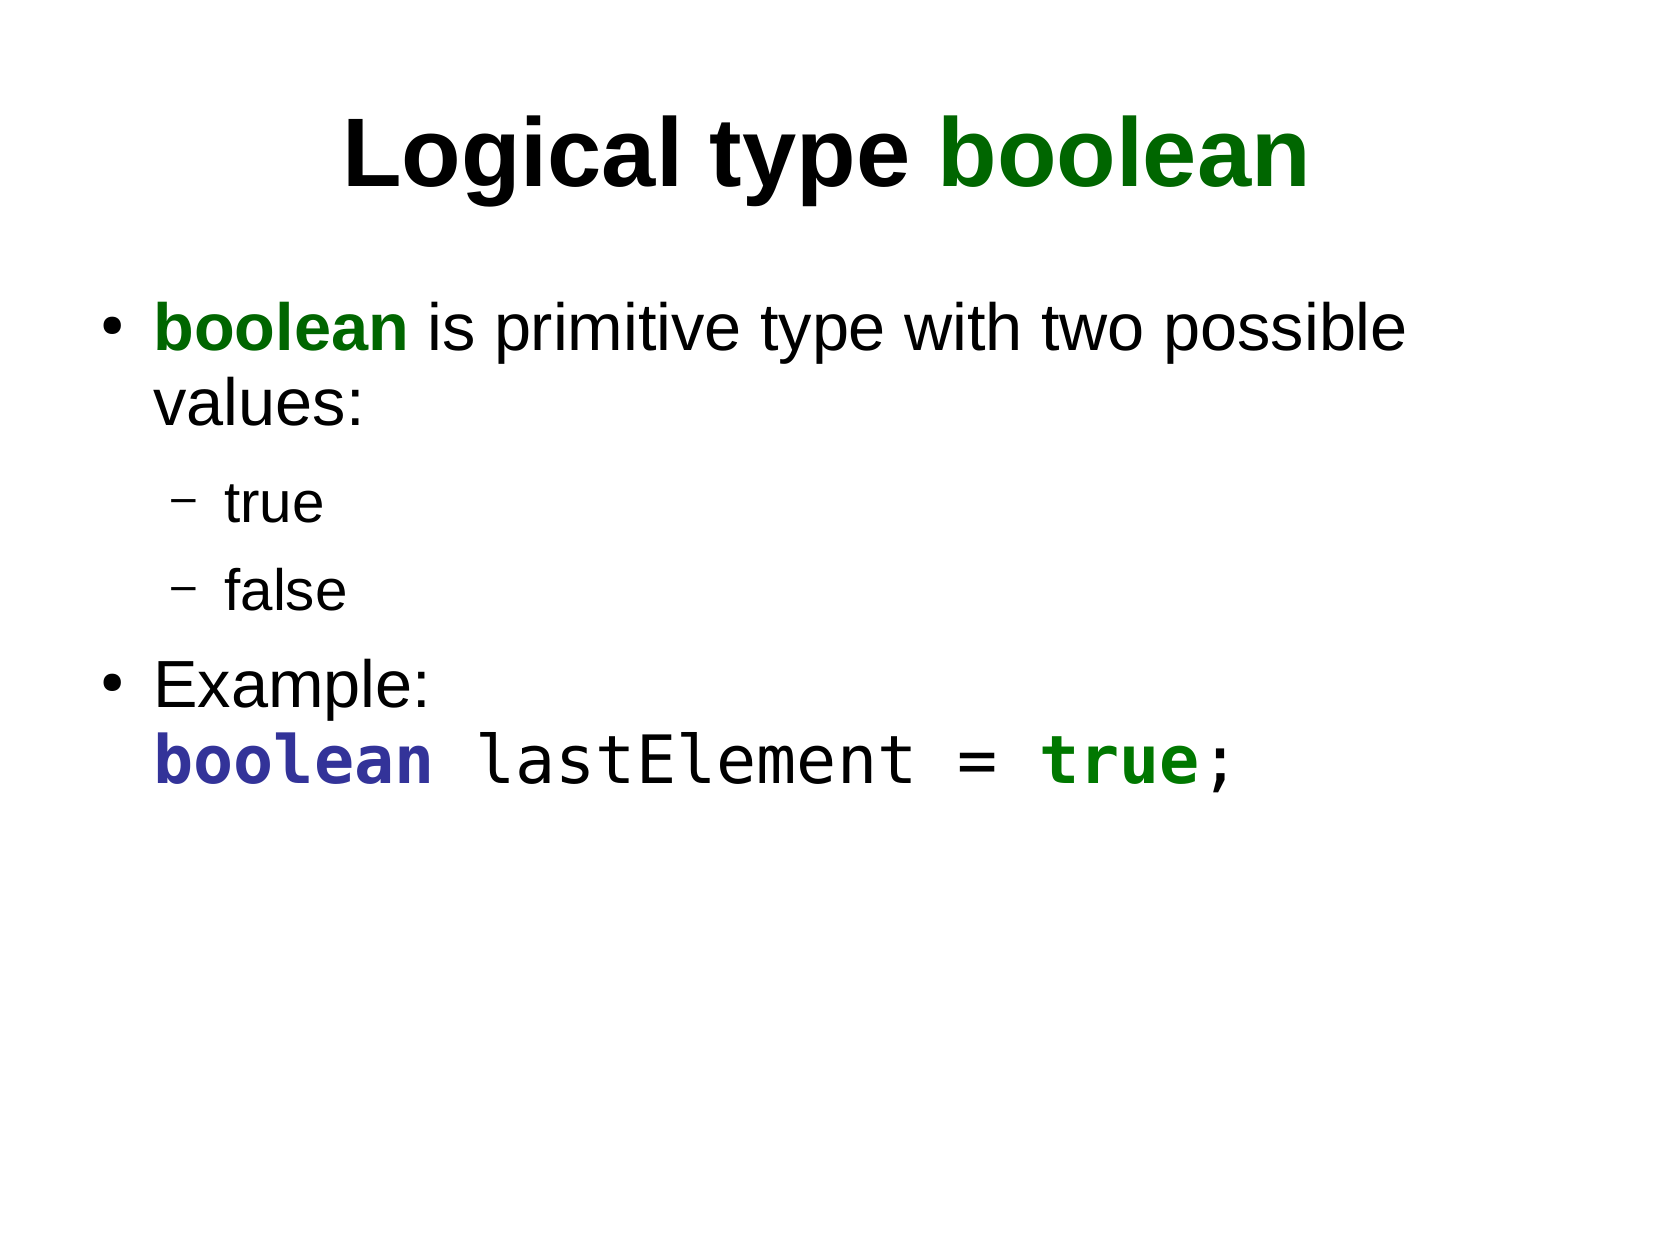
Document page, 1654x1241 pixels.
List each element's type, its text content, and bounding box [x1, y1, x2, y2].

list boolean is primitive type with two possible values: true false Example: boolean lastElement = true; [82, 290, 1538, 1010]
title Logical type boolean [82, 49, 1571, 257]
